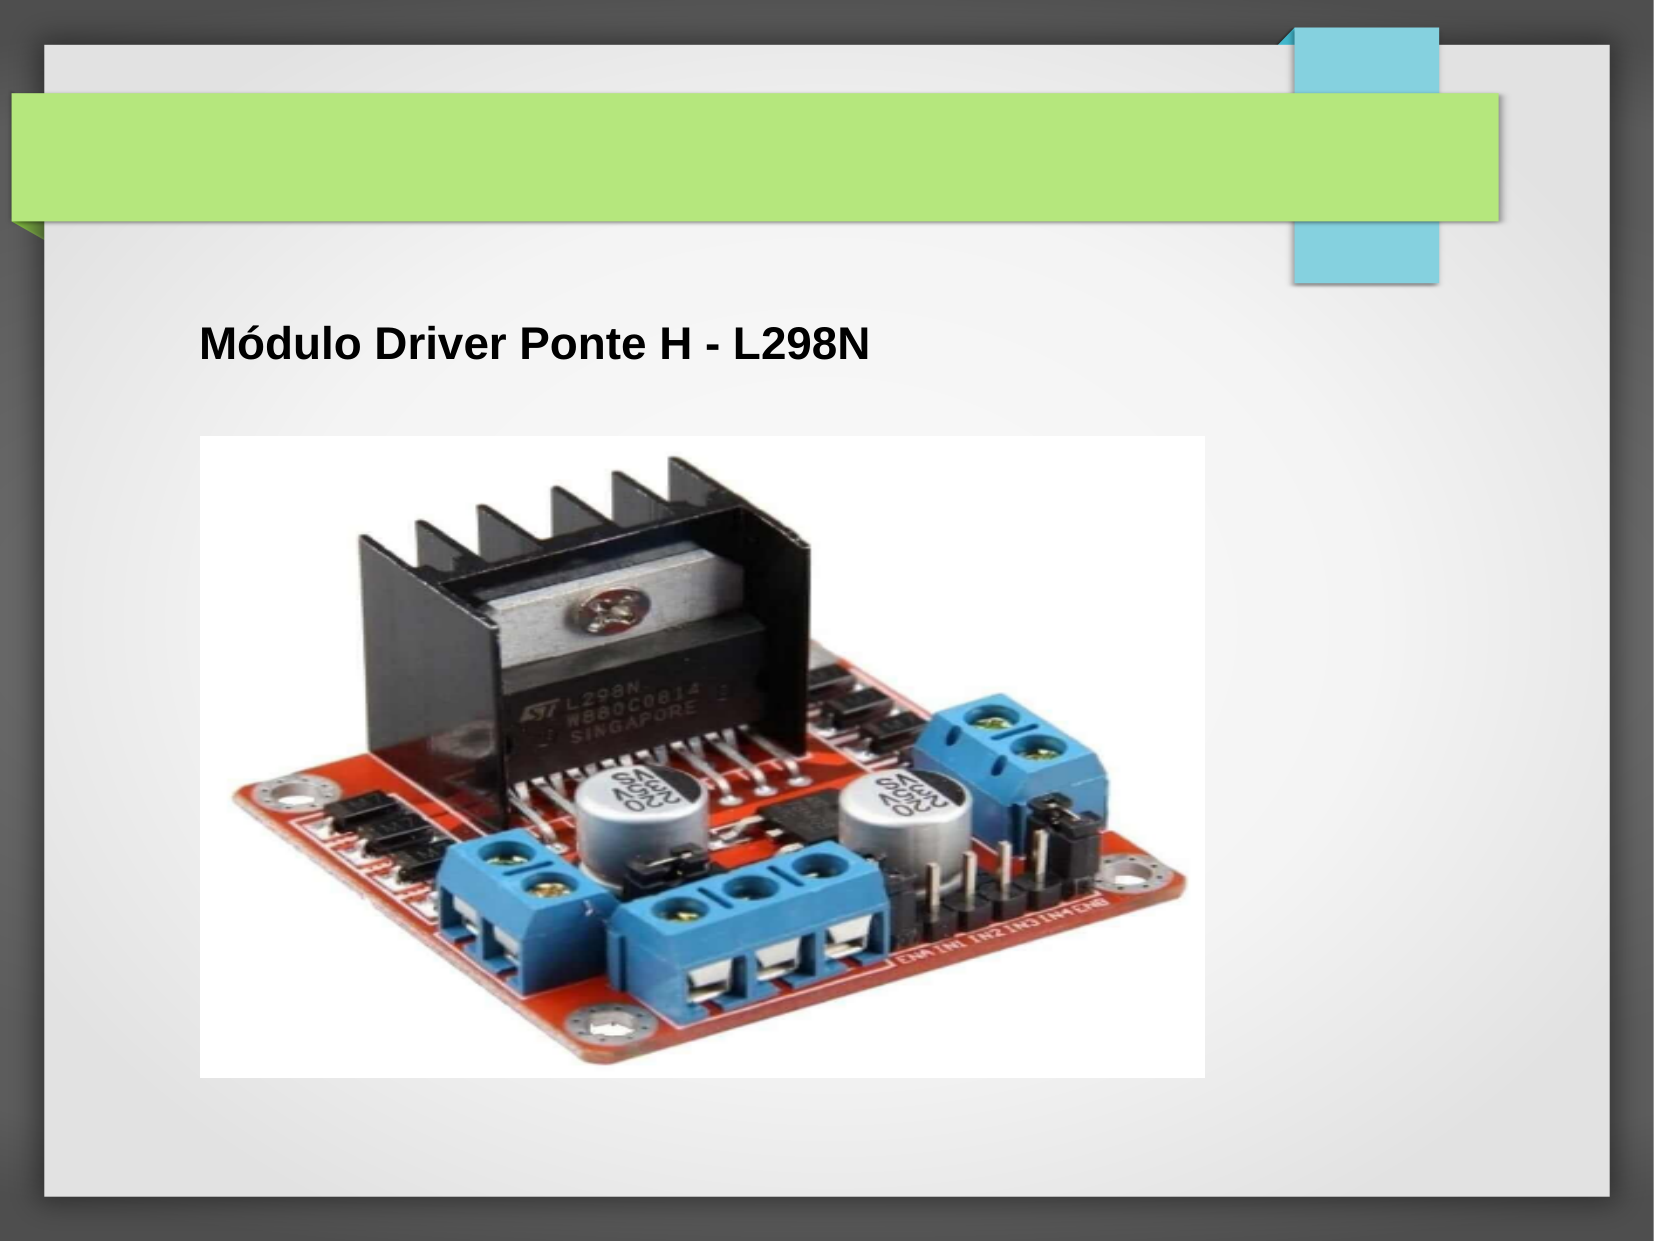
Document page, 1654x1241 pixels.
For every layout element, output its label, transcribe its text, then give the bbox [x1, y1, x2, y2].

picture [0, 0, 1654, 1241]
text_box Módulo Driver Ponte H - L298N [184, 310, 886, 426]
